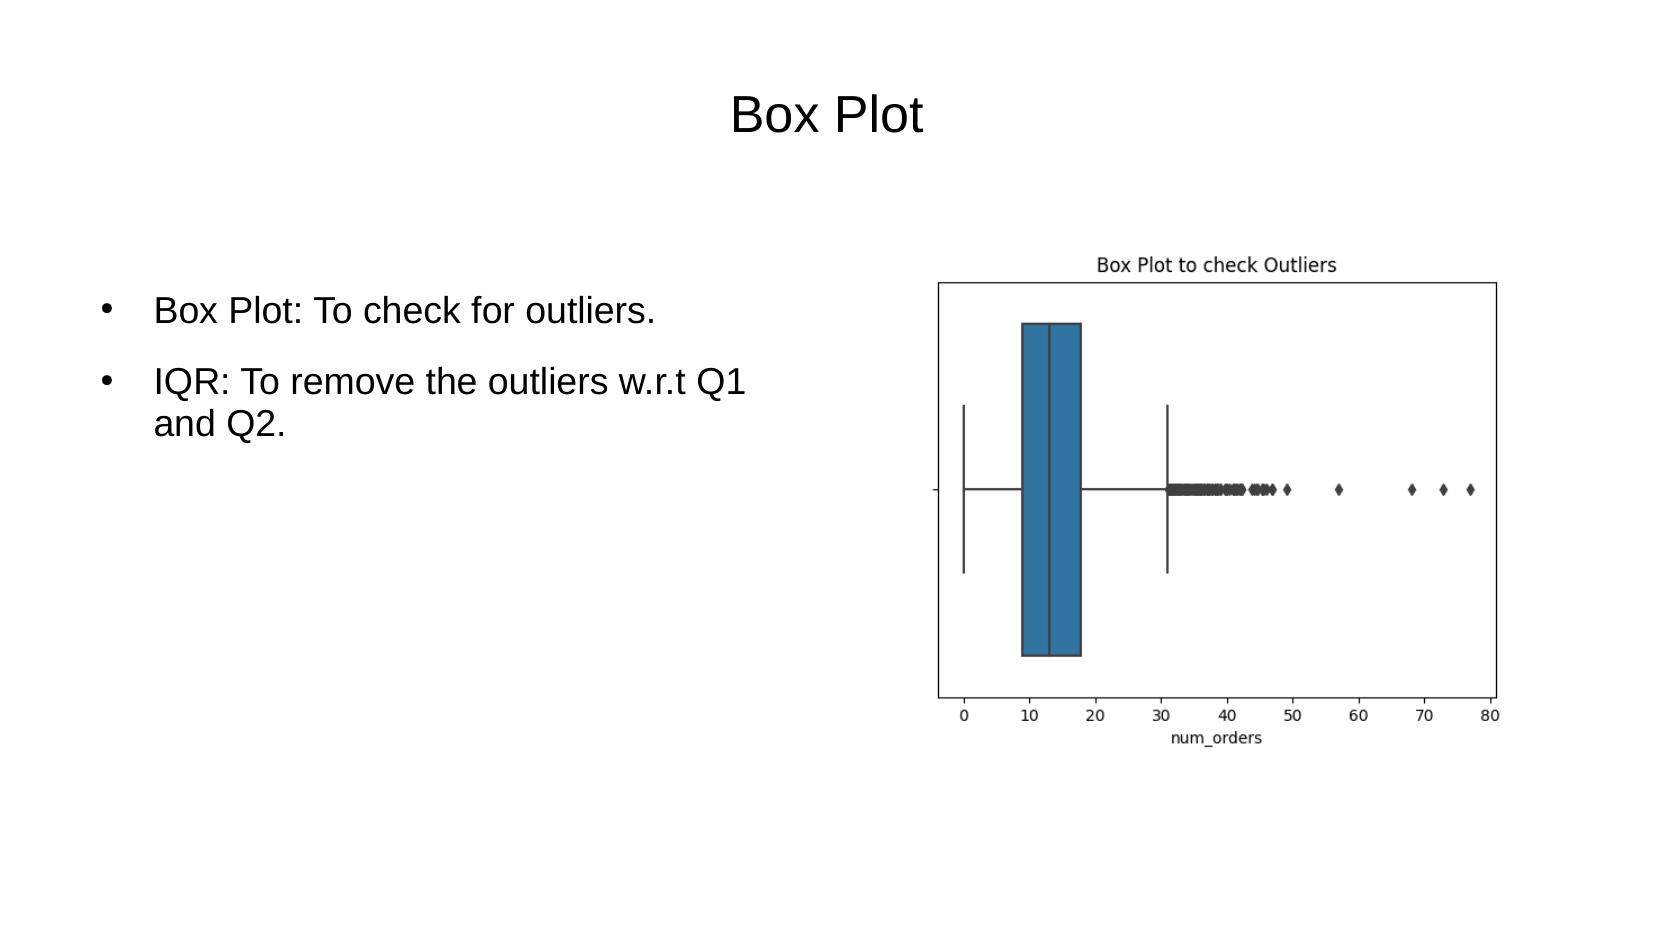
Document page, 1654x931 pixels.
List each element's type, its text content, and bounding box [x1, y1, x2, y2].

picture [848, 217, 1568, 758]
list Box Plot: To check for outliers. IQR: To remove the outliers w.r.t Q1 and Q2. [82, 217, 809, 475]
title Box Plot [82, 37, 1571, 193]
